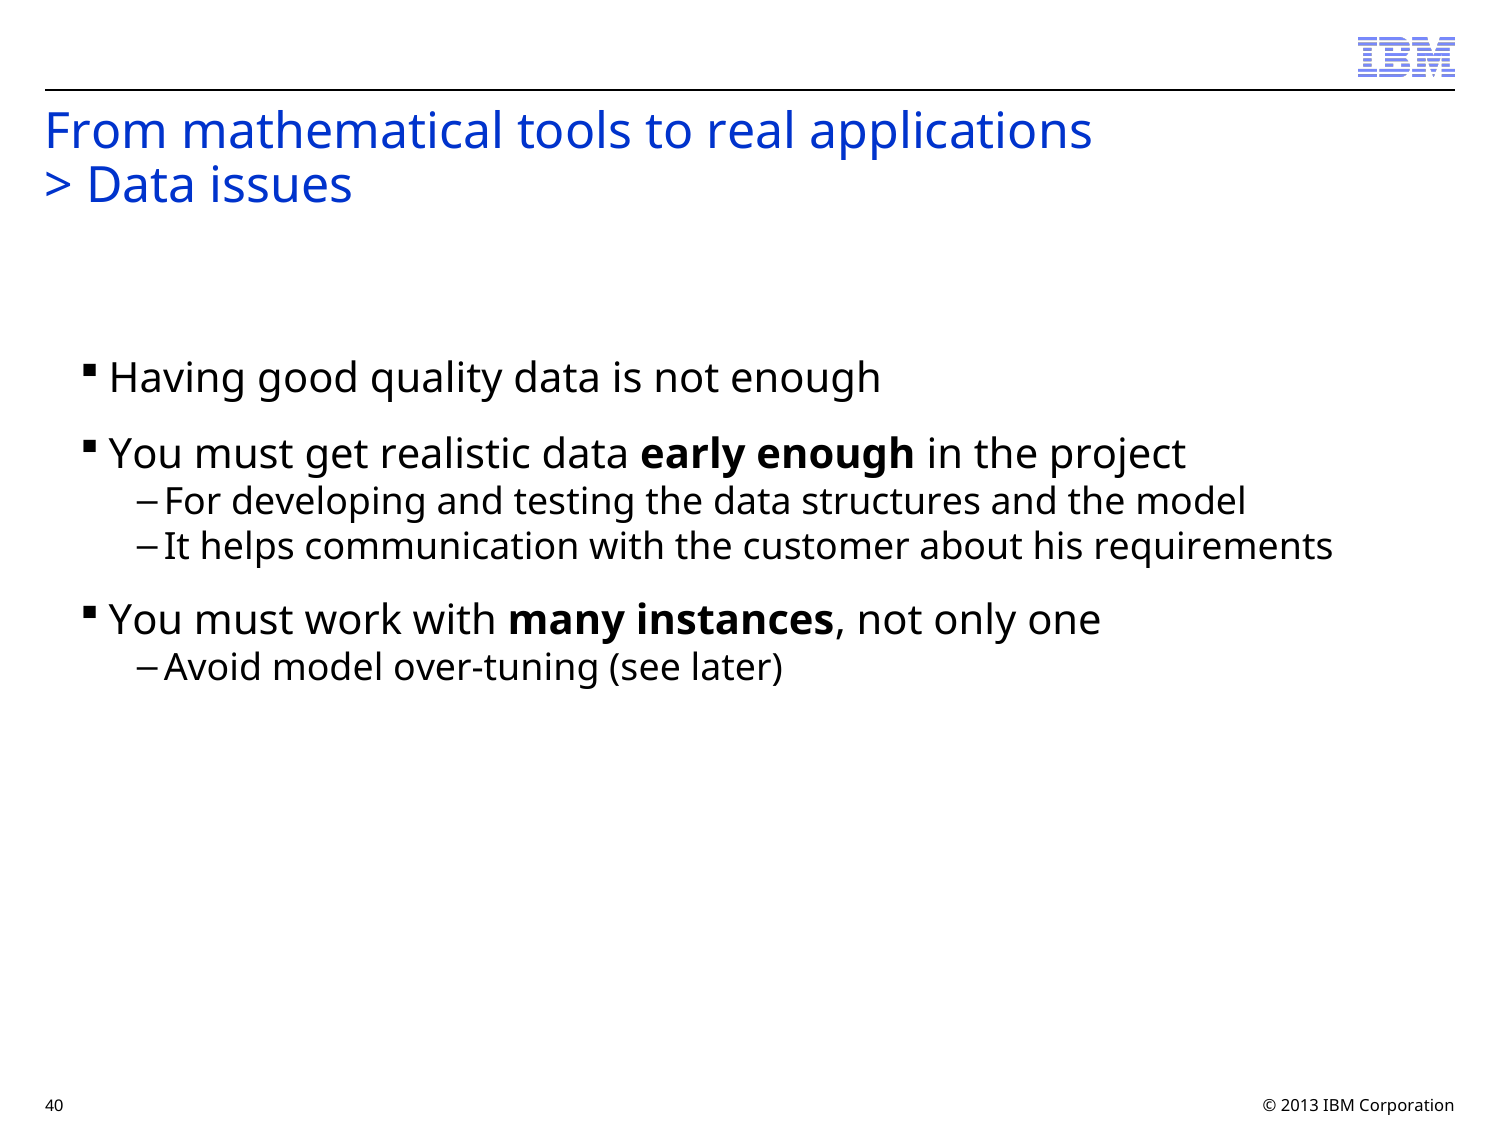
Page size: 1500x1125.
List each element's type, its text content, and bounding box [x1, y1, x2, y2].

title From mathematical tools to real applications > Data issues [29, 97, 1455, 279]
picture [1358, 37, 1455, 77]
list [29, 307, 1455, 1000]
text_box Having good quality data is not enough You must get realistic data early enough in the project For developing and testing the data structures and the model It helps communication with the customer about his requirements You must work with many instances, not only one Avoid model over-tuning (see later) [65, 342, 1491, 1035]
